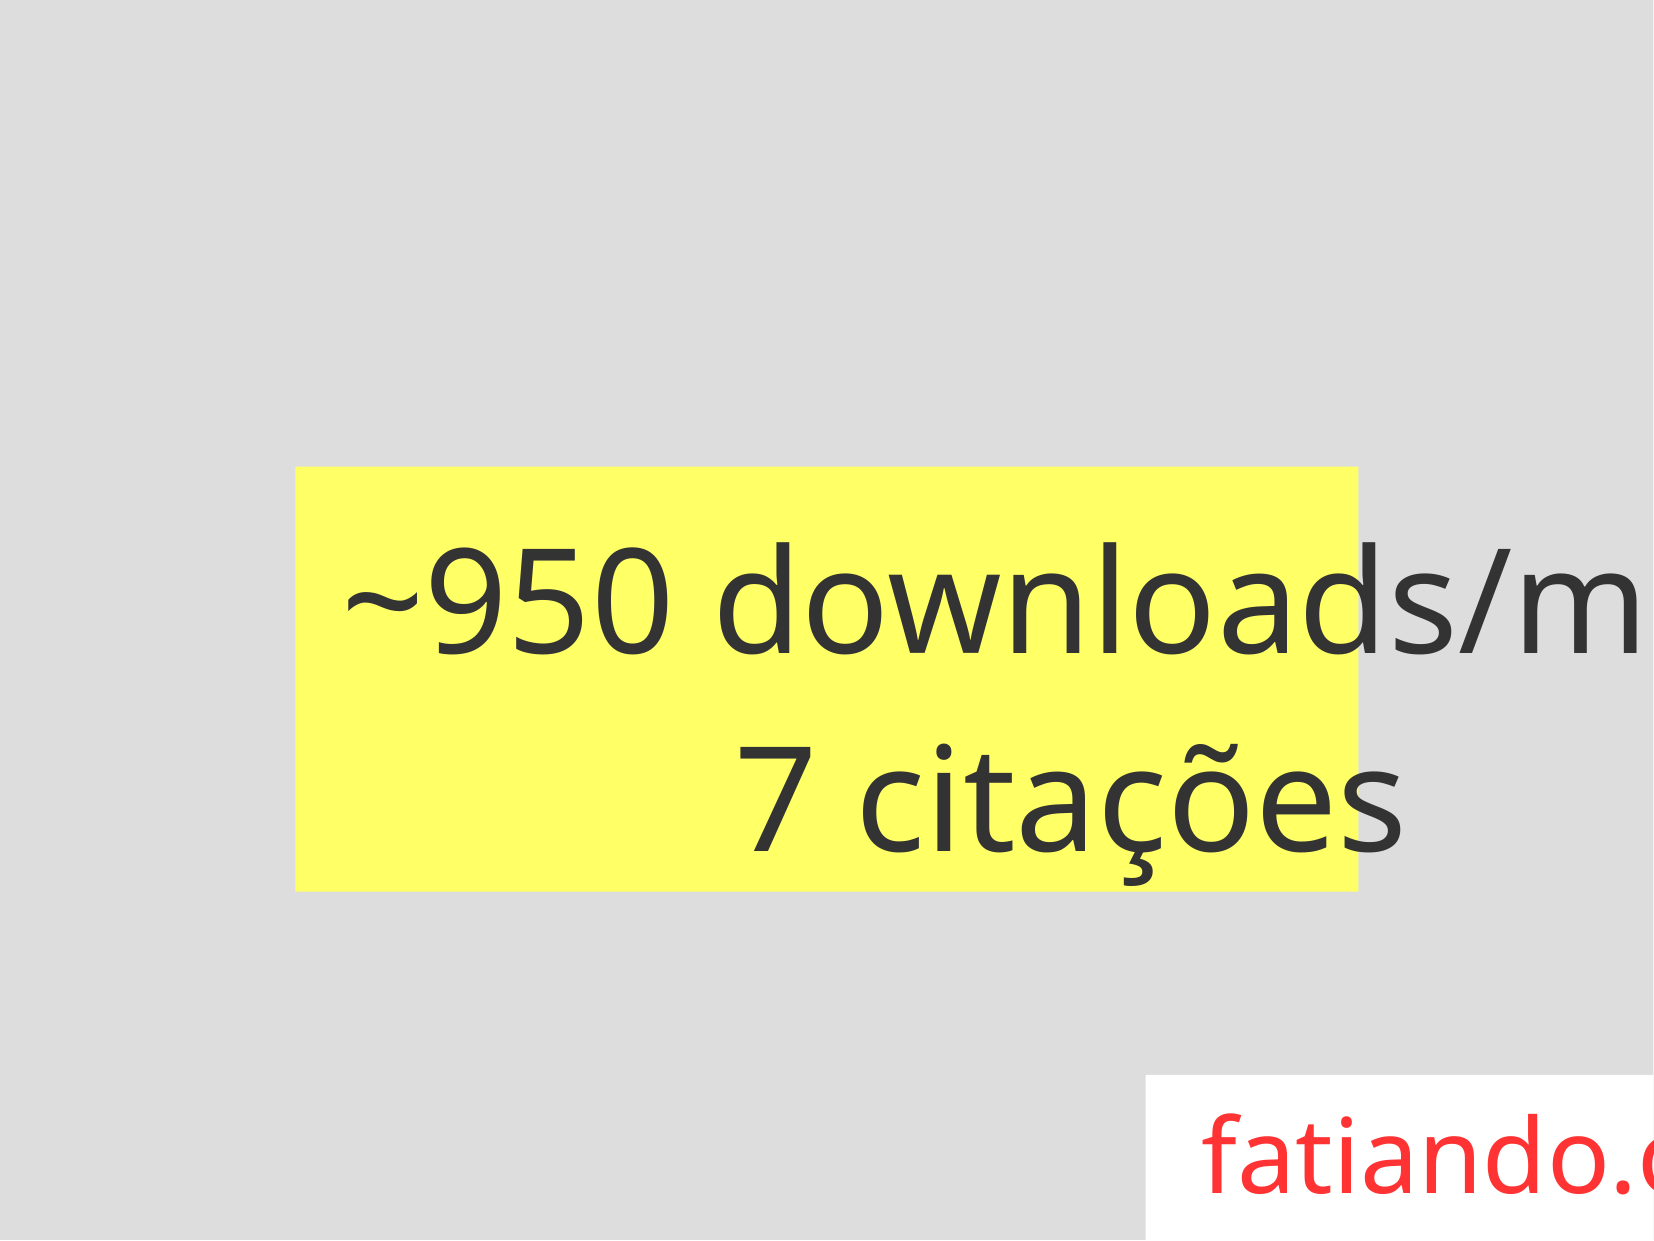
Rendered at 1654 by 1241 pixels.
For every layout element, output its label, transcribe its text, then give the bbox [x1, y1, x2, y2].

text_box [1145, 1074, 1654, 1241]
text_box [295, 466, 1359, 892]
picture [0, 1, 1654, 1241]
text_box ~950 downloads/mês 7 citações [326, 490, 1327, 843]
text_box [1327, 584, 1359, 644]
text_box fatiando.org [1186, 1074, 1607, 1217]
